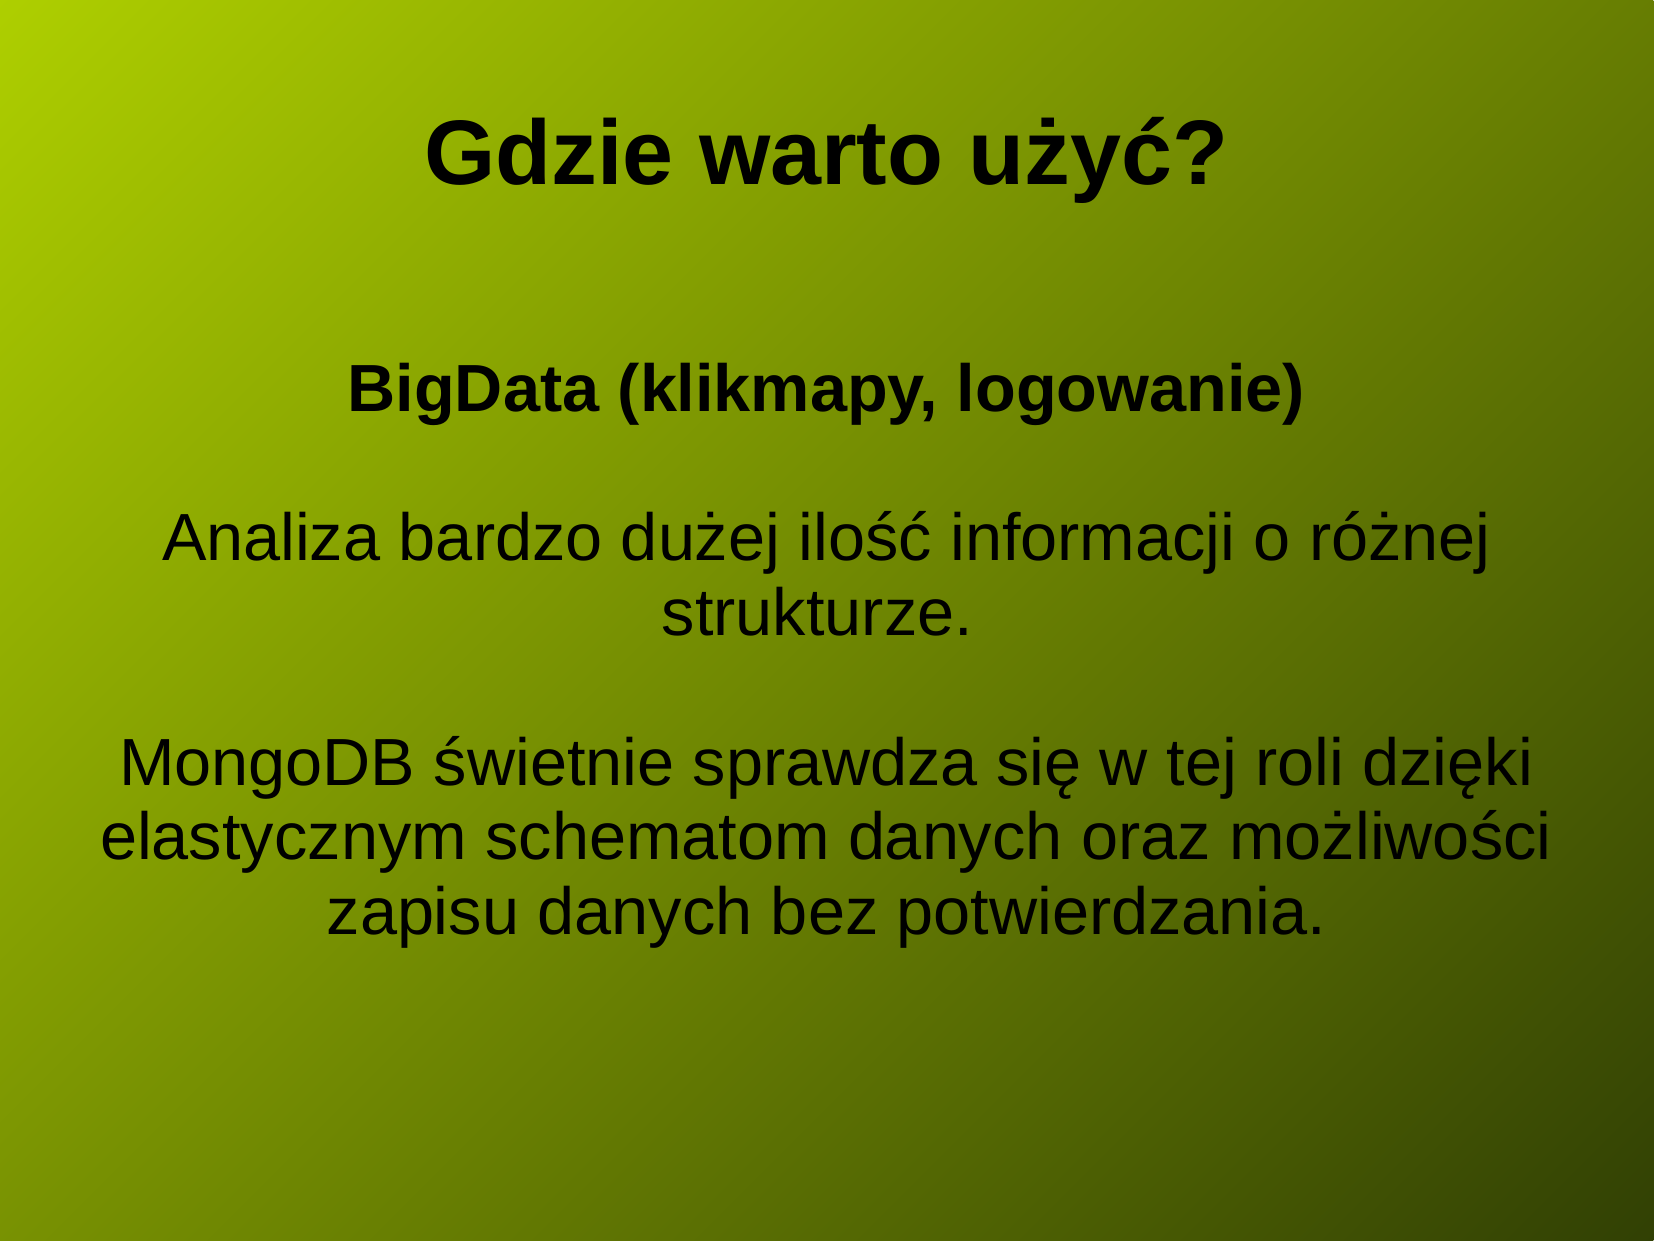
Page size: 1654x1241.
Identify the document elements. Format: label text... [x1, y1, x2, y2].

subtitle BigData (klikmapy, logowanie) Analiza bardzo dużej ilość informacji o różnej strukturze. MongoDB świetnie sprawdza się w tej roli dzięki elastycznym schematom danych oraz możliwości zapisu danych bez potwierdzania. [82, 290, 1571, 1010]
title Gdzie warto użyć? [82, 49, 1571, 257]
